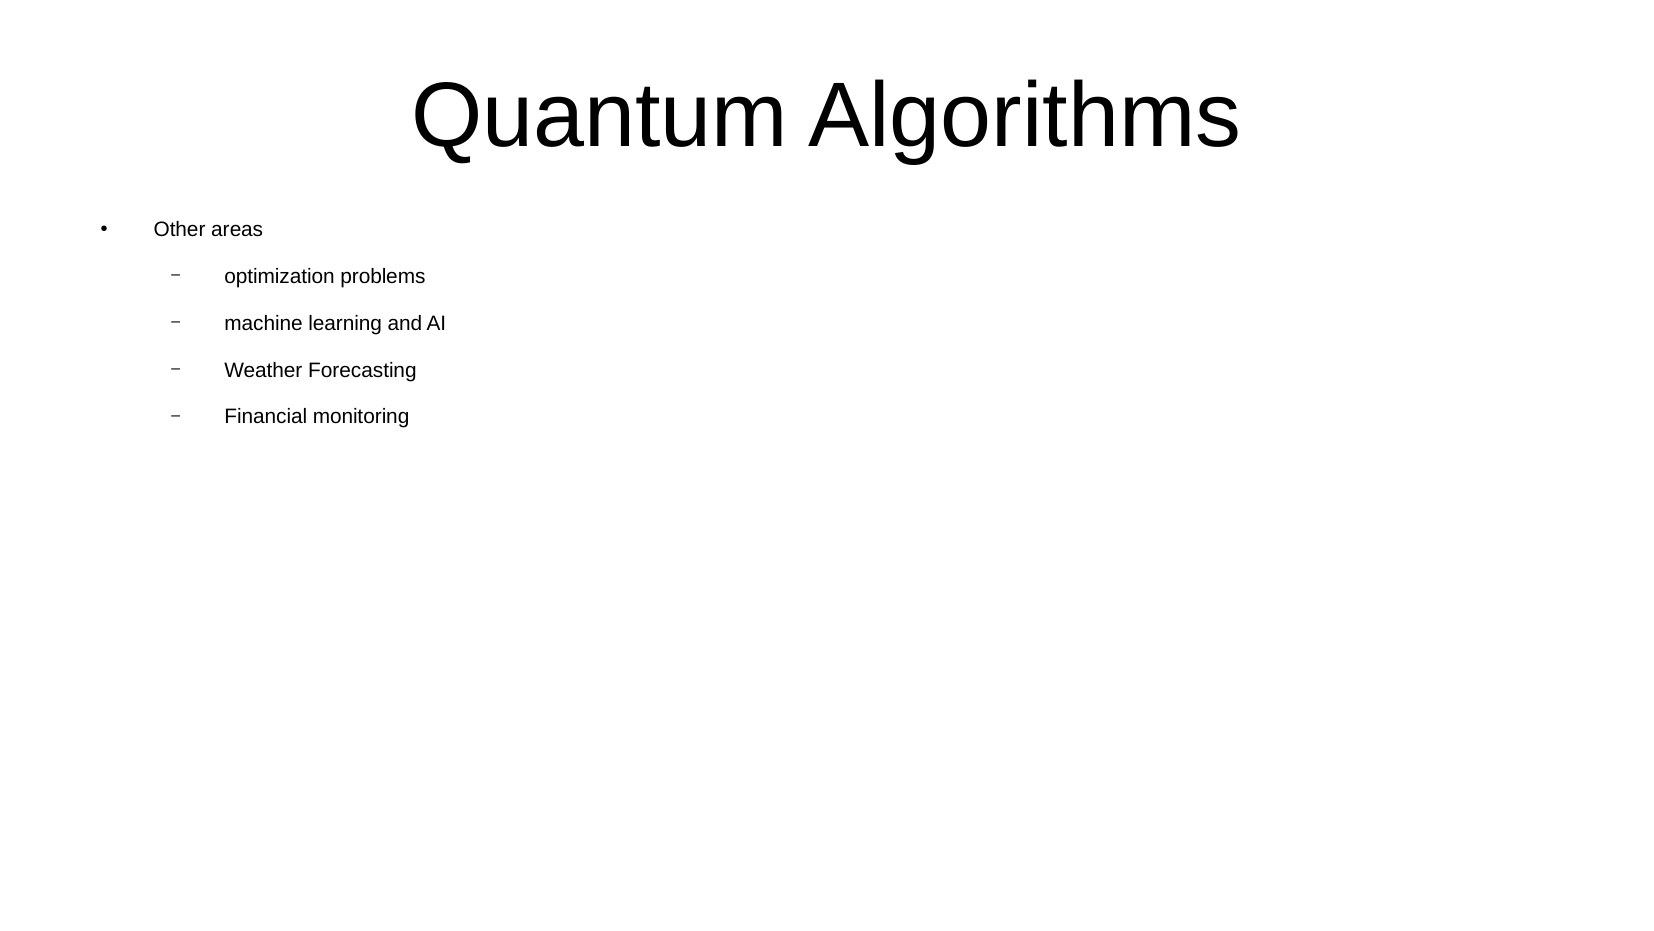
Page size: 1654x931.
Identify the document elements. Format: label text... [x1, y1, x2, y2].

title Quantum Algorithms [82, 37, 1571, 193]
list Other areas optimization problems machine learning and AI Weather Forecasting Financial monitoring [82, 217, 1613, 901]
